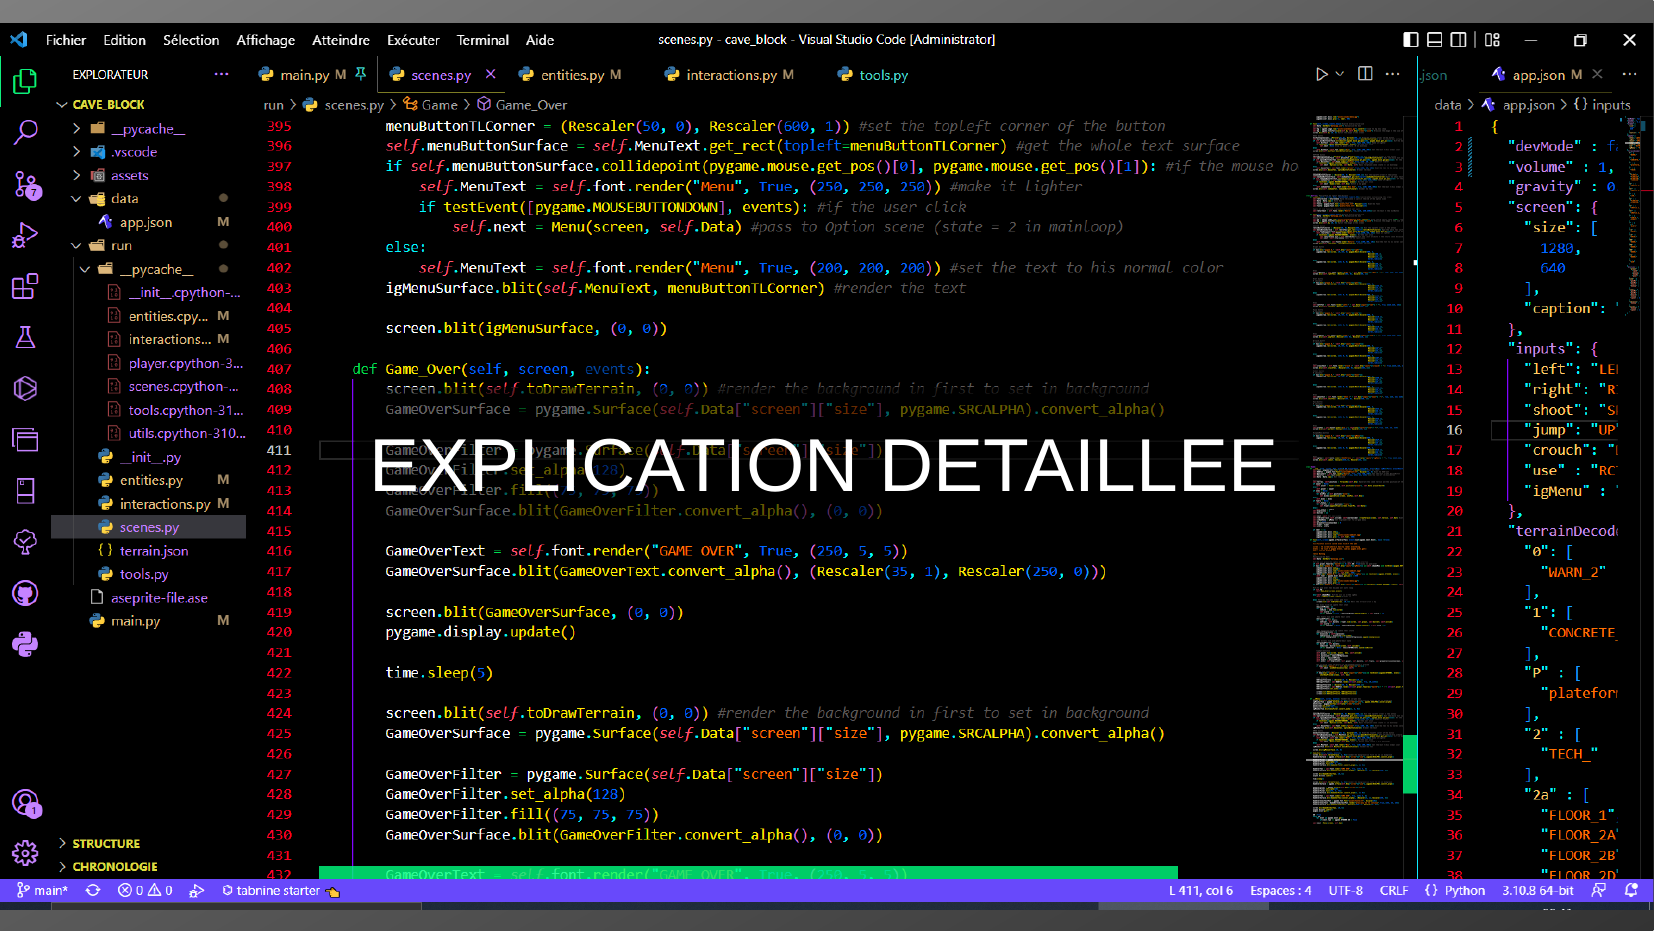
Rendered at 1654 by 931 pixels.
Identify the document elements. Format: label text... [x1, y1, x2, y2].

text_box EXPLICATION DETAILLEE [354, 387, 1300, 543]
picture [0, 23, 1654, 910]
